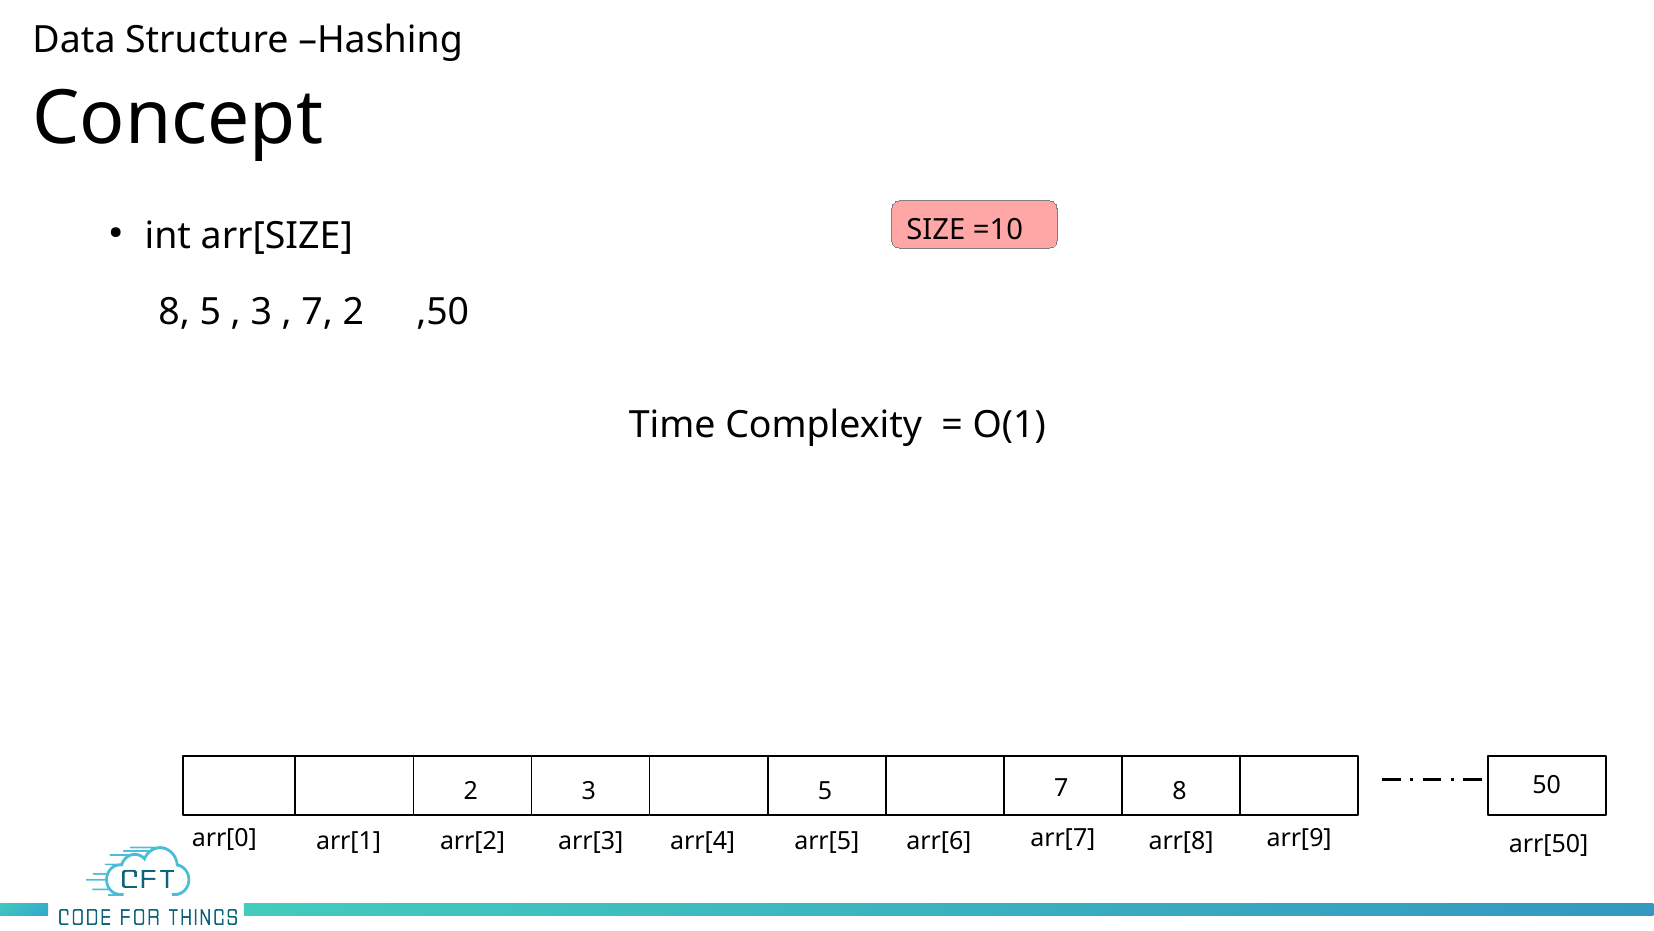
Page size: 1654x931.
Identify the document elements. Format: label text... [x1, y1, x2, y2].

text_box 50 [1517, 759, 1580, 804]
text_box [183, 755, 1359, 815]
text_box 8 [1157, 764, 1205, 810]
text_box 8, 5 , 3 , 7, 2 [88, 277, 401, 336]
text_box 3 [566, 764, 613, 810]
text_box arr[3] [543, 814, 644, 860]
text_box int arr[SIZE] [94, 200, 461, 266]
text_box Time Complexity = O(1) [578, 390, 1229, 449]
text_box SIZE =10 [891, 200, 1058, 250]
text_box arr[50] [1494, 818, 1611, 863]
text_box arr[2] [425, 814, 526, 860]
text_box arr[9] [1251, 812, 1353, 857]
text_box arr[8] [1133, 814, 1235, 860]
text_box arr[1] [301, 814, 402, 860]
text_box [1488, 755, 1607, 815]
text_box 7 [1039, 762, 1087, 807]
text_box 2 [448, 764, 495, 810]
text_box ,50 [401, 277, 520, 336]
text_box arr[5] [779, 814, 880, 860]
text_box arr[0] [177, 812, 278, 857]
picture [59, 846, 237, 925]
title Data Structure –Hashing Concept [32, 12, 1184, 166]
text_box 5 [803, 764, 851, 810]
text_box arr[4] [655, 814, 756, 860]
text_box arr[6] [891, 814, 993, 860]
text_box arr[7] [1015, 812, 1117, 857]
